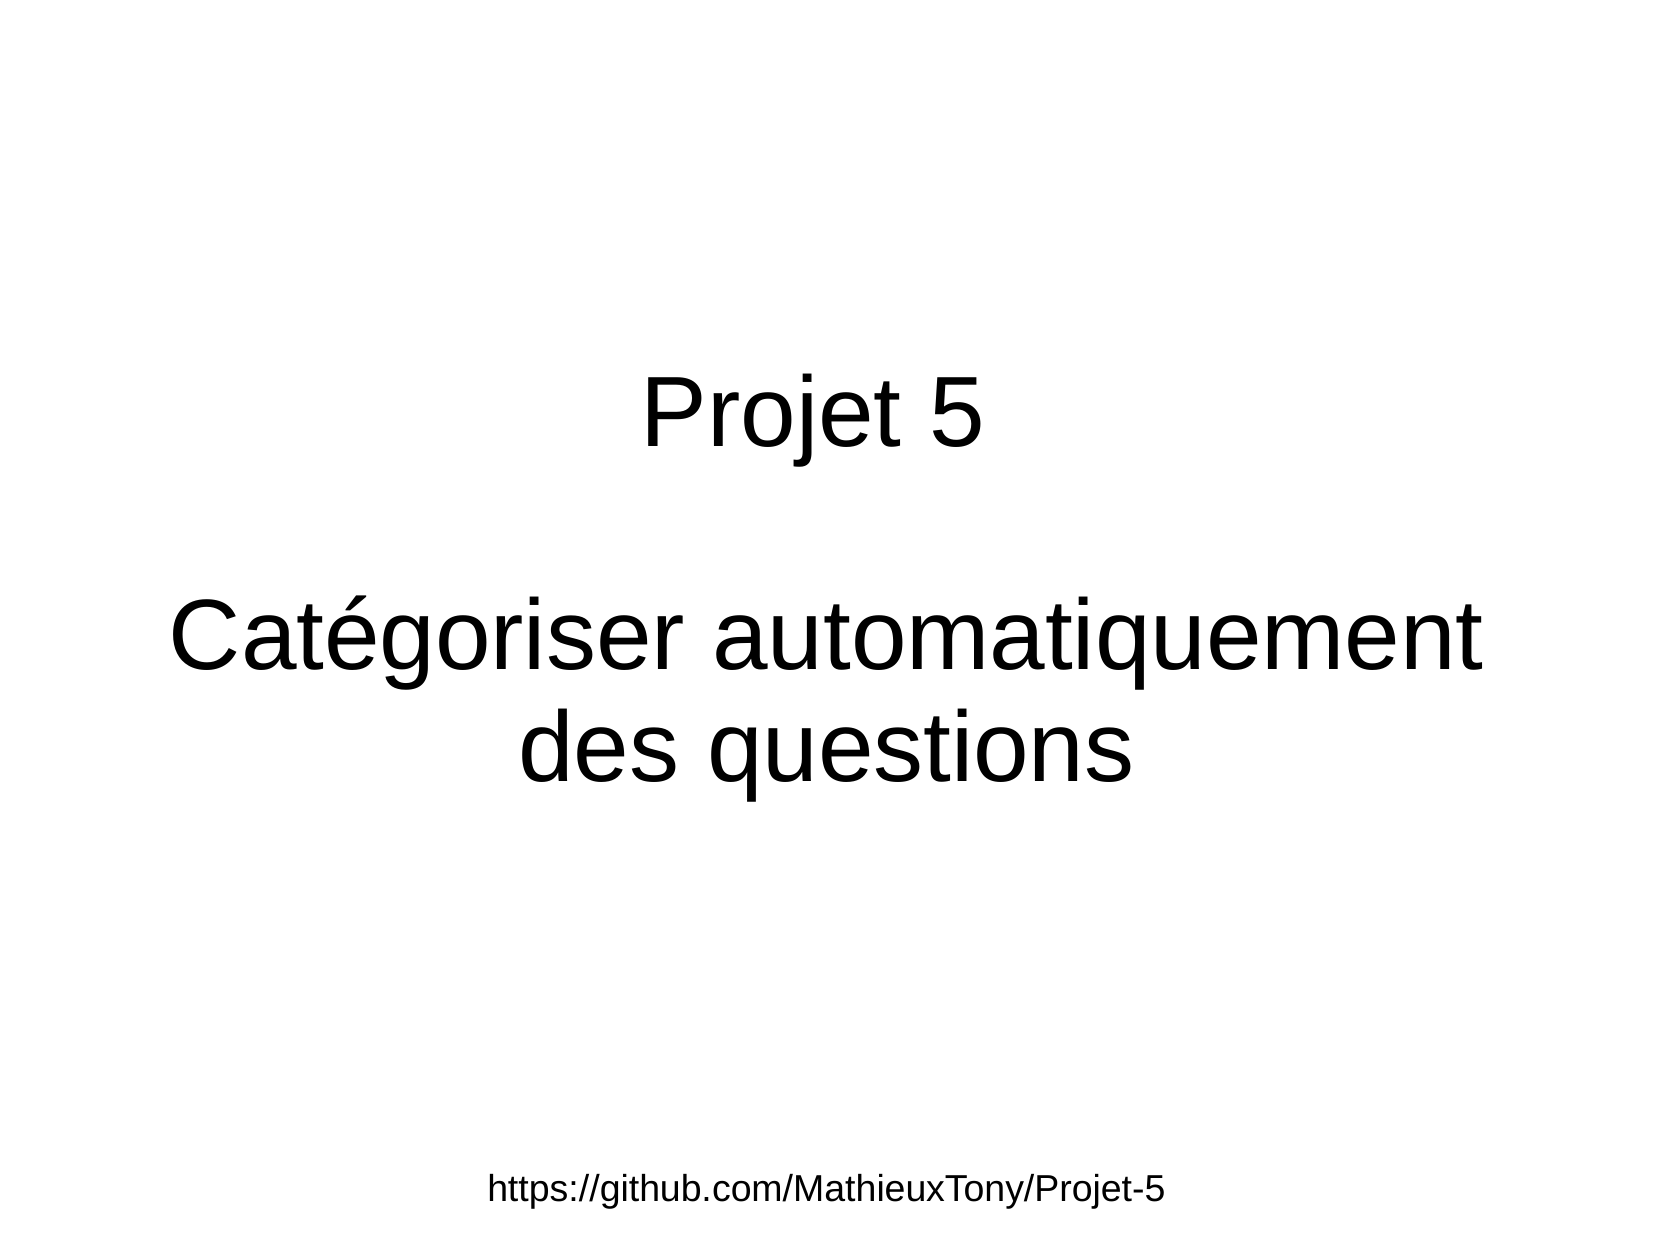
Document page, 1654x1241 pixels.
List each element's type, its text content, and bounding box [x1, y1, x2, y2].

subtitle Projet 5 Catégoriser automatiquement des questions [82, 49, 1571, 1109]
text_box https://github.com/MathieuxTony/Projet-5 [472, 1159, 1252, 1217]
